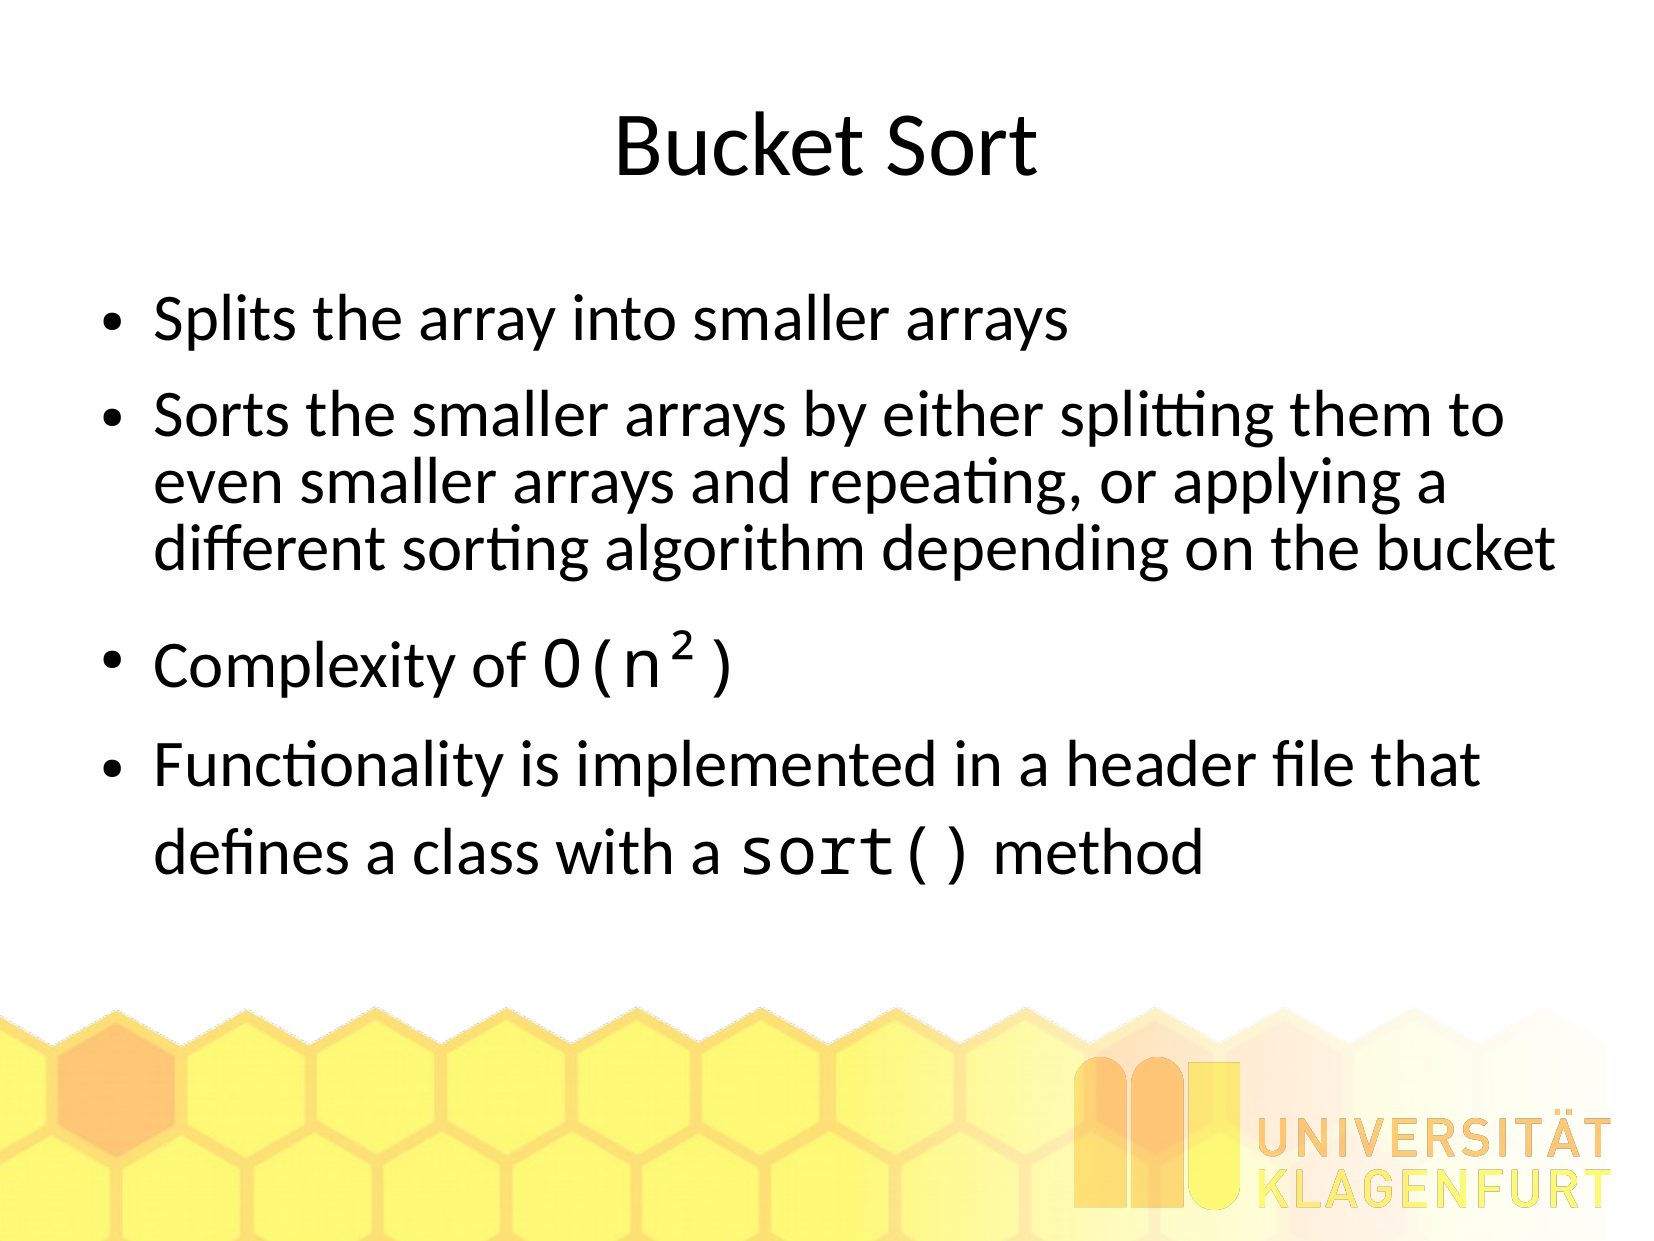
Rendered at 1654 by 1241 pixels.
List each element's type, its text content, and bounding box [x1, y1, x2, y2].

list Splits the array into smaller arrays Sorts the smaller arrays by either splitting them to even smaller arrays and repeating, or applying a different sorting algorithm depending on the bucket Complexity of O(n²) Functionality is implemented in a header file that defines a class with a sort() method [82, 290, 1571, 1010]
title Bucket Sort [82, 49, 1571, 257]
picture [0, 1003, 1611, 1241]
